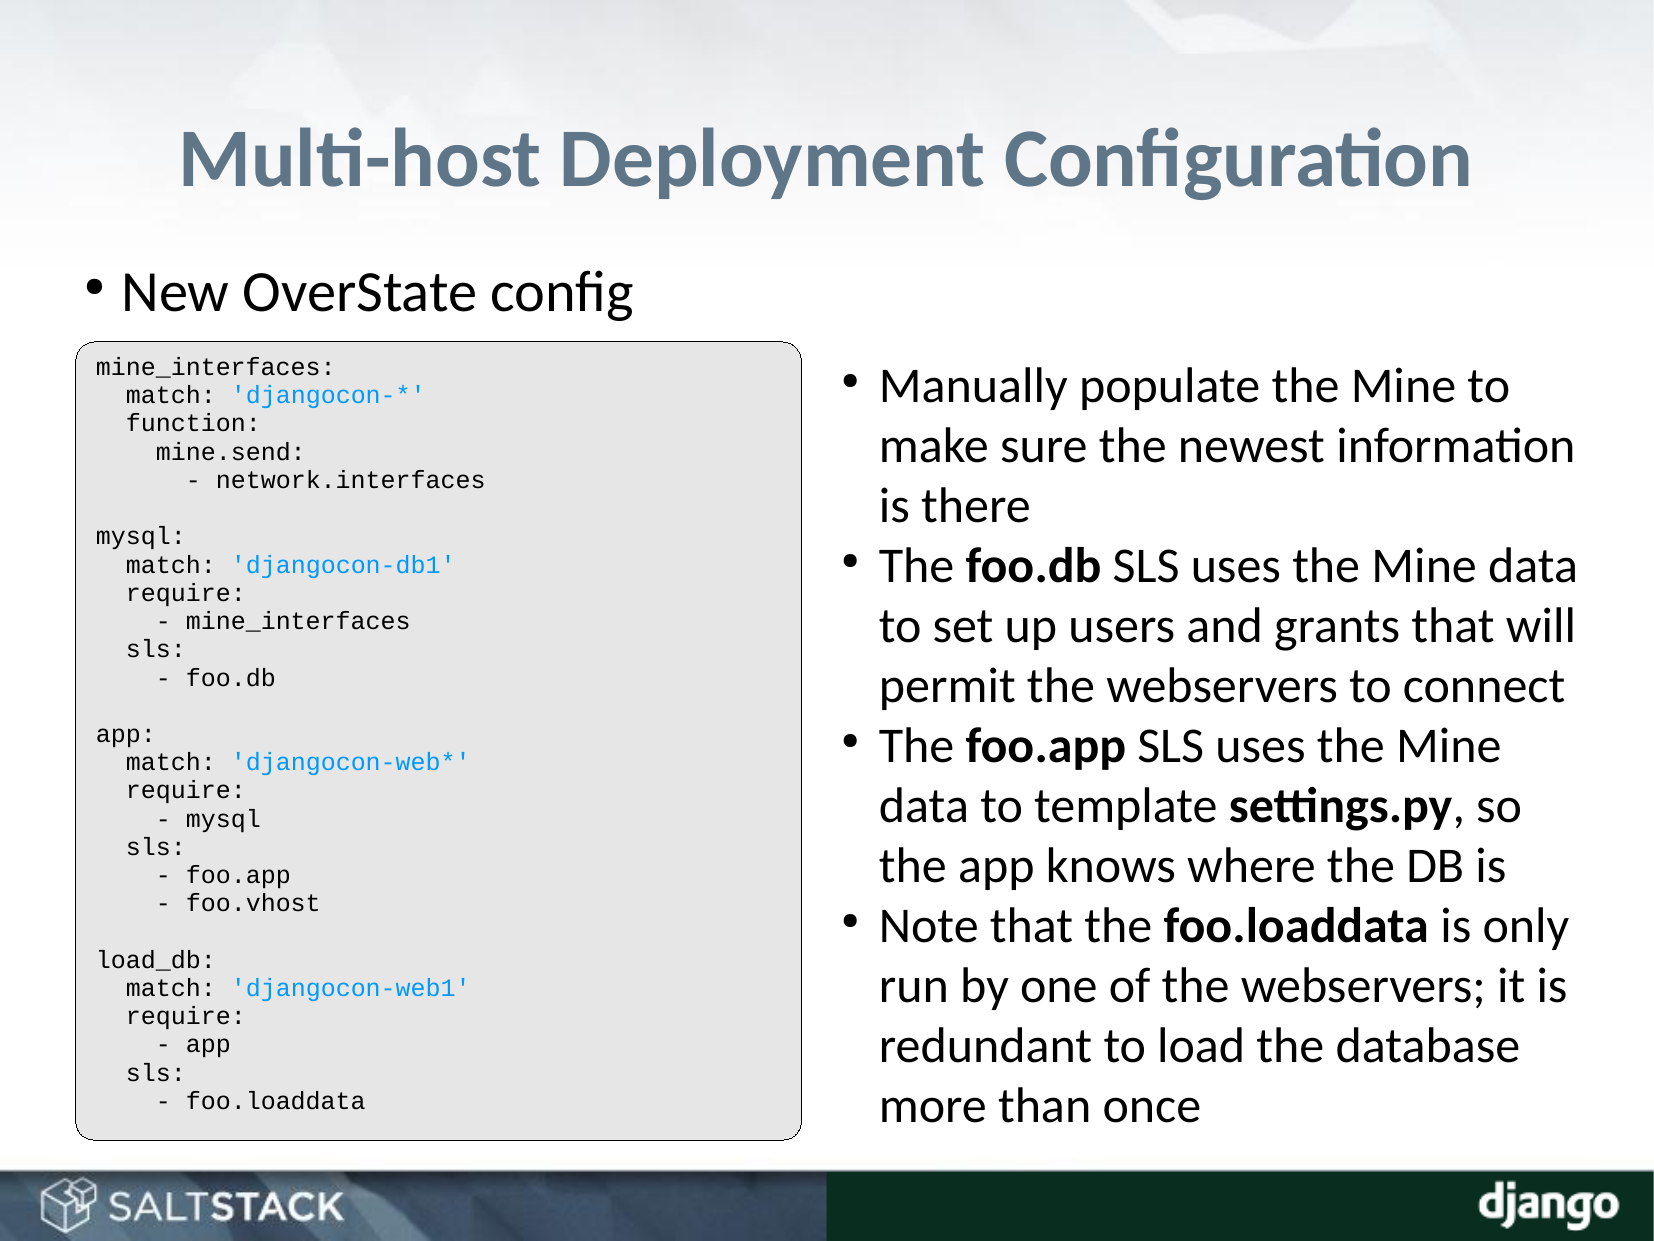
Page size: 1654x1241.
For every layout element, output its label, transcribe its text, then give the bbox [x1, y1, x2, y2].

text_box Manually populate the Mine to make sure the newest information is there The foo.db SLS uses the Mine data to set up users and grants that will permit the webservers to connect The foo.app SLS uses the Mine data to template settings.py, so the app knows where the DB is Note that the foo.loaddata is only run by one of the webservers; it is redundant to load the database more than once [826, 344, 1606, 1132]
picture [0, 0, 1654, 1241]
text_box mine_interfaces: match: 'djangocon-*' function: mine.send: - network.interfaces mysql: match: 'djangocon-db1' require: - mine_interfaces sls: - foo.db app: match: 'djangocon-web*' require: - mysql sls: - foo.app - foo.vhost load_db: match: 'djangocon-web1' require: - app sls: - foo.loaddata [75, 341, 802, 1141]
text_box New OverState config [69, 245, 1585, 345]
text_box Multi-host Deployment Configuration [82, 49, 1571, 245]
